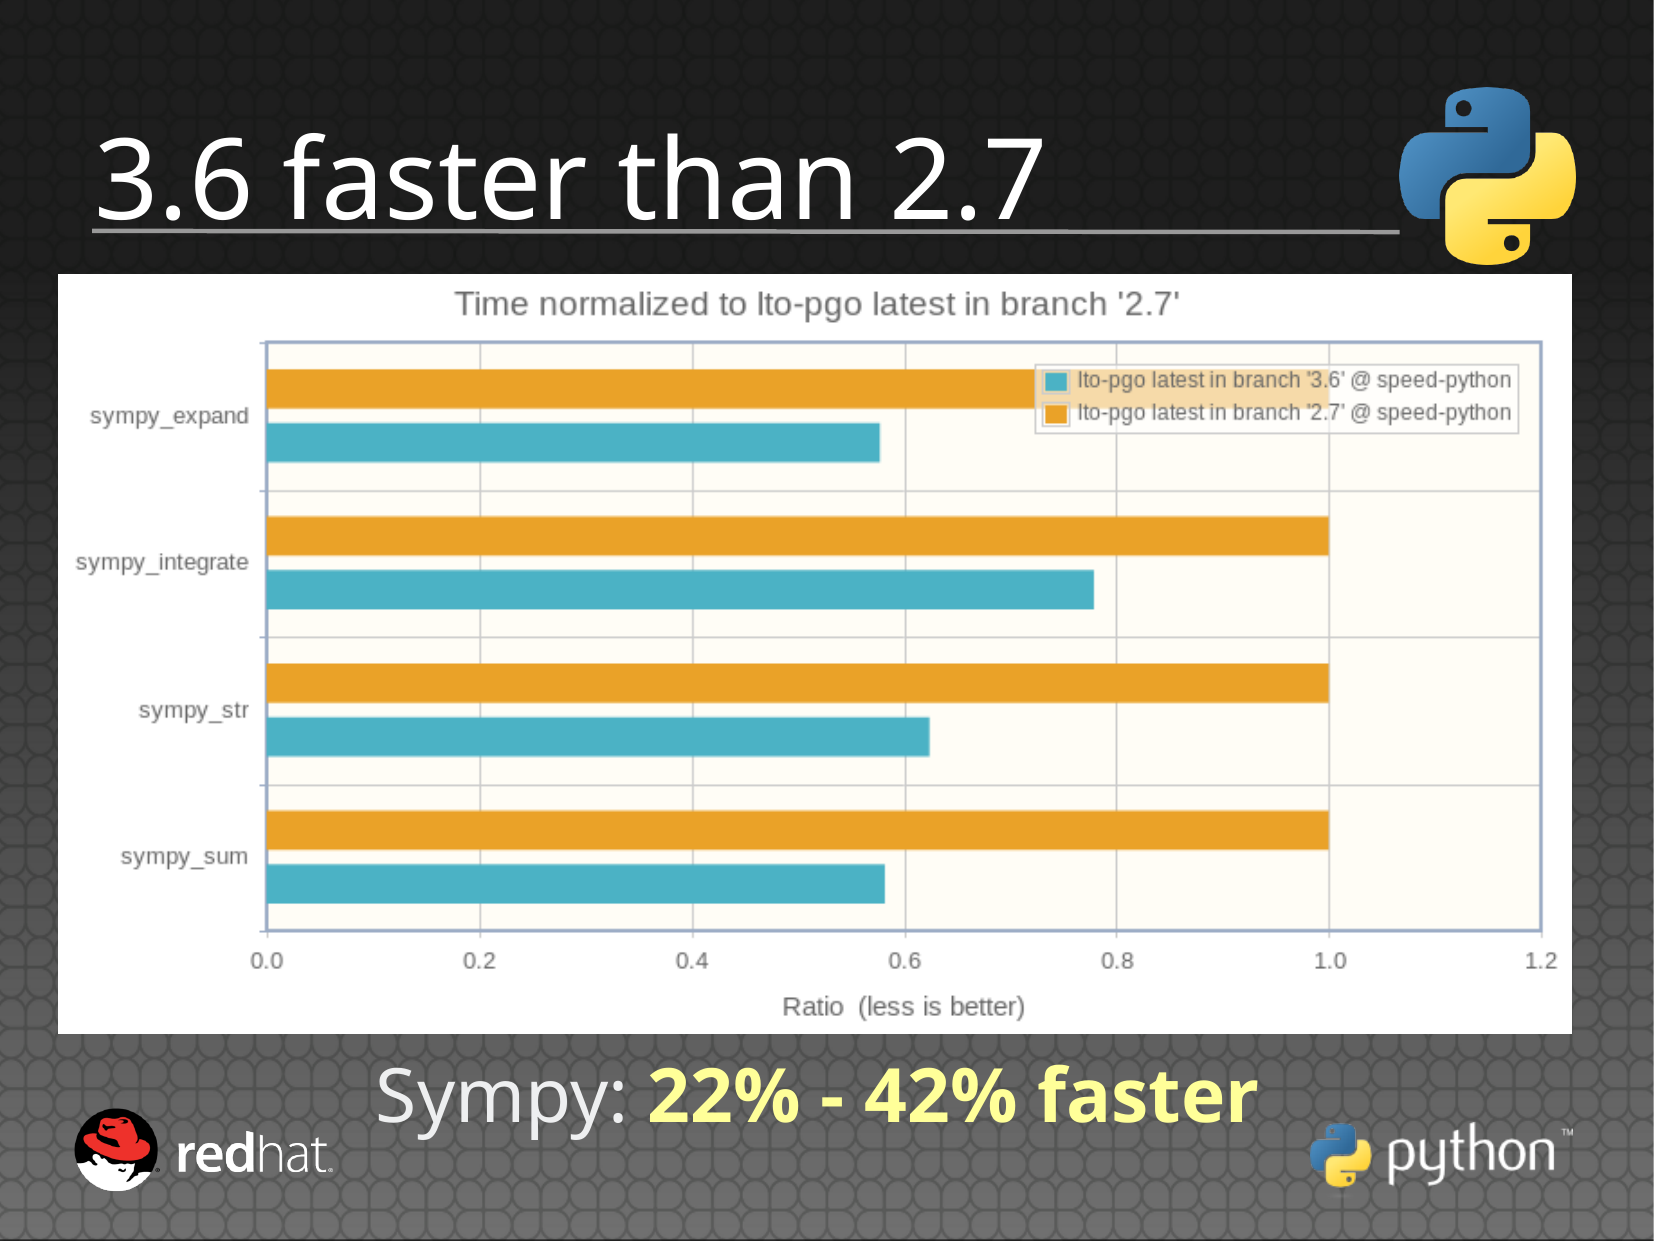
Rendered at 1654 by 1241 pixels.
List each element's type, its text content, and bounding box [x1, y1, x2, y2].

title 3.6 faster than 2.7 [94, 100, 1426, 251]
text_box Sympy: 22% - 42% faster [361, 1035, 1556, 1220]
picture [0, 0, 1654, 1241]
